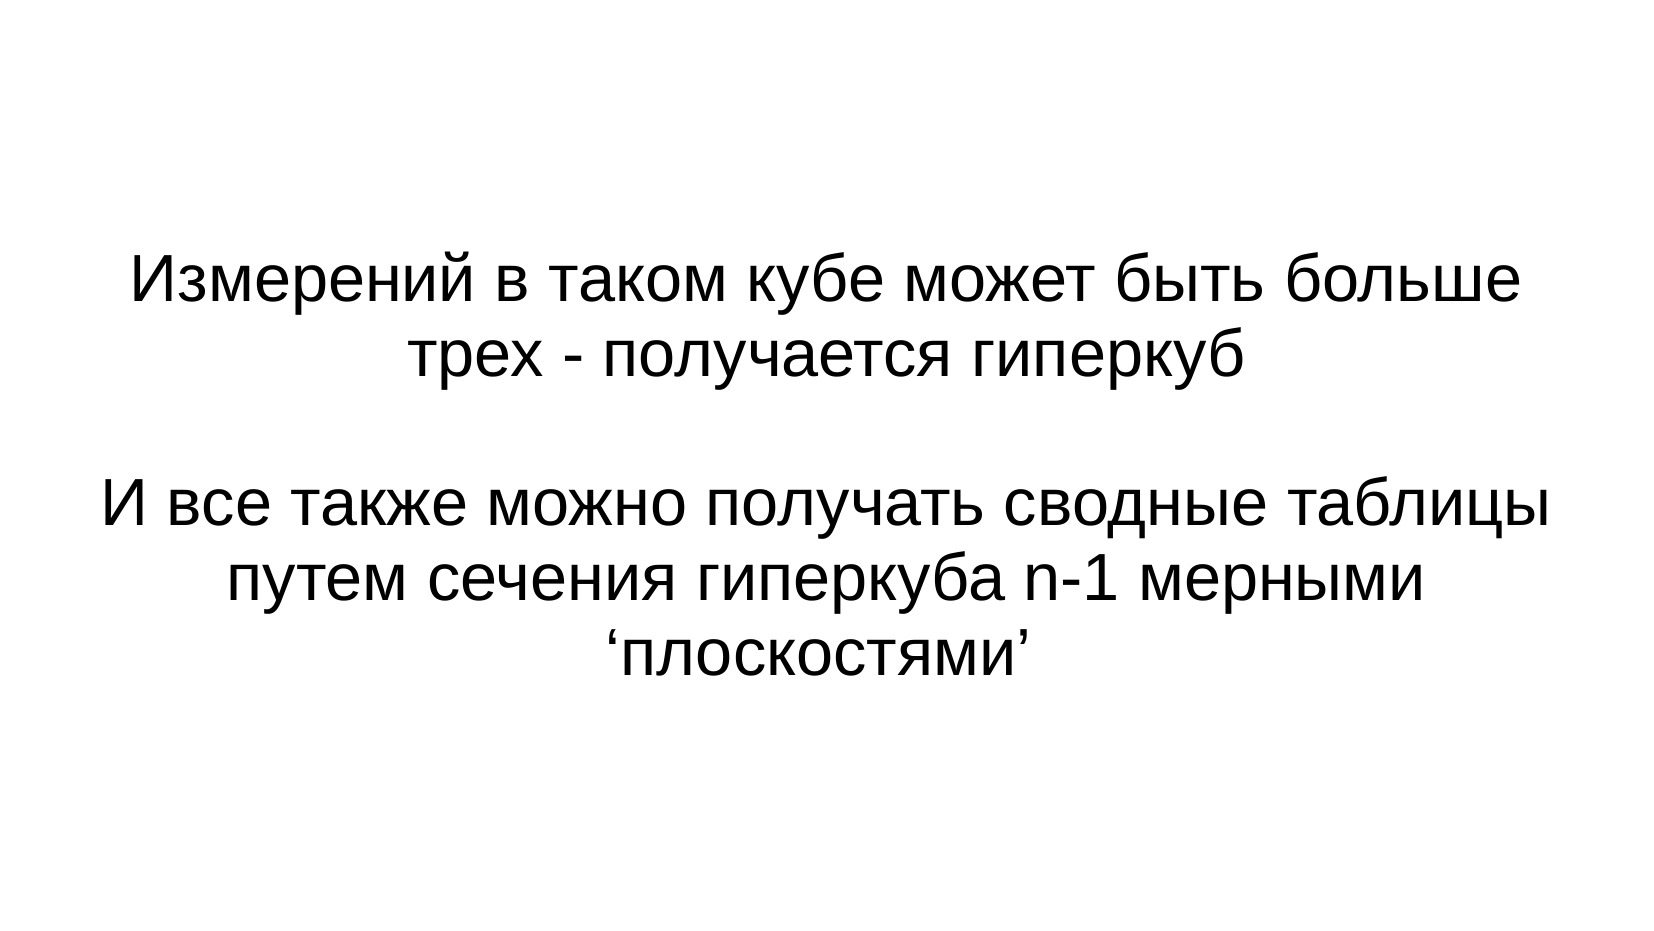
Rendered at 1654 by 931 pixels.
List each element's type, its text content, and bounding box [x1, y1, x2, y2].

subtitle Измерений в таком кубе может быть больше трех - получается гиперкуб И все также можно получать сводные таблицы путем сечения гиперкуба n-1 мерными ‘плоскостями’ [82, 60, 1571, 871]
